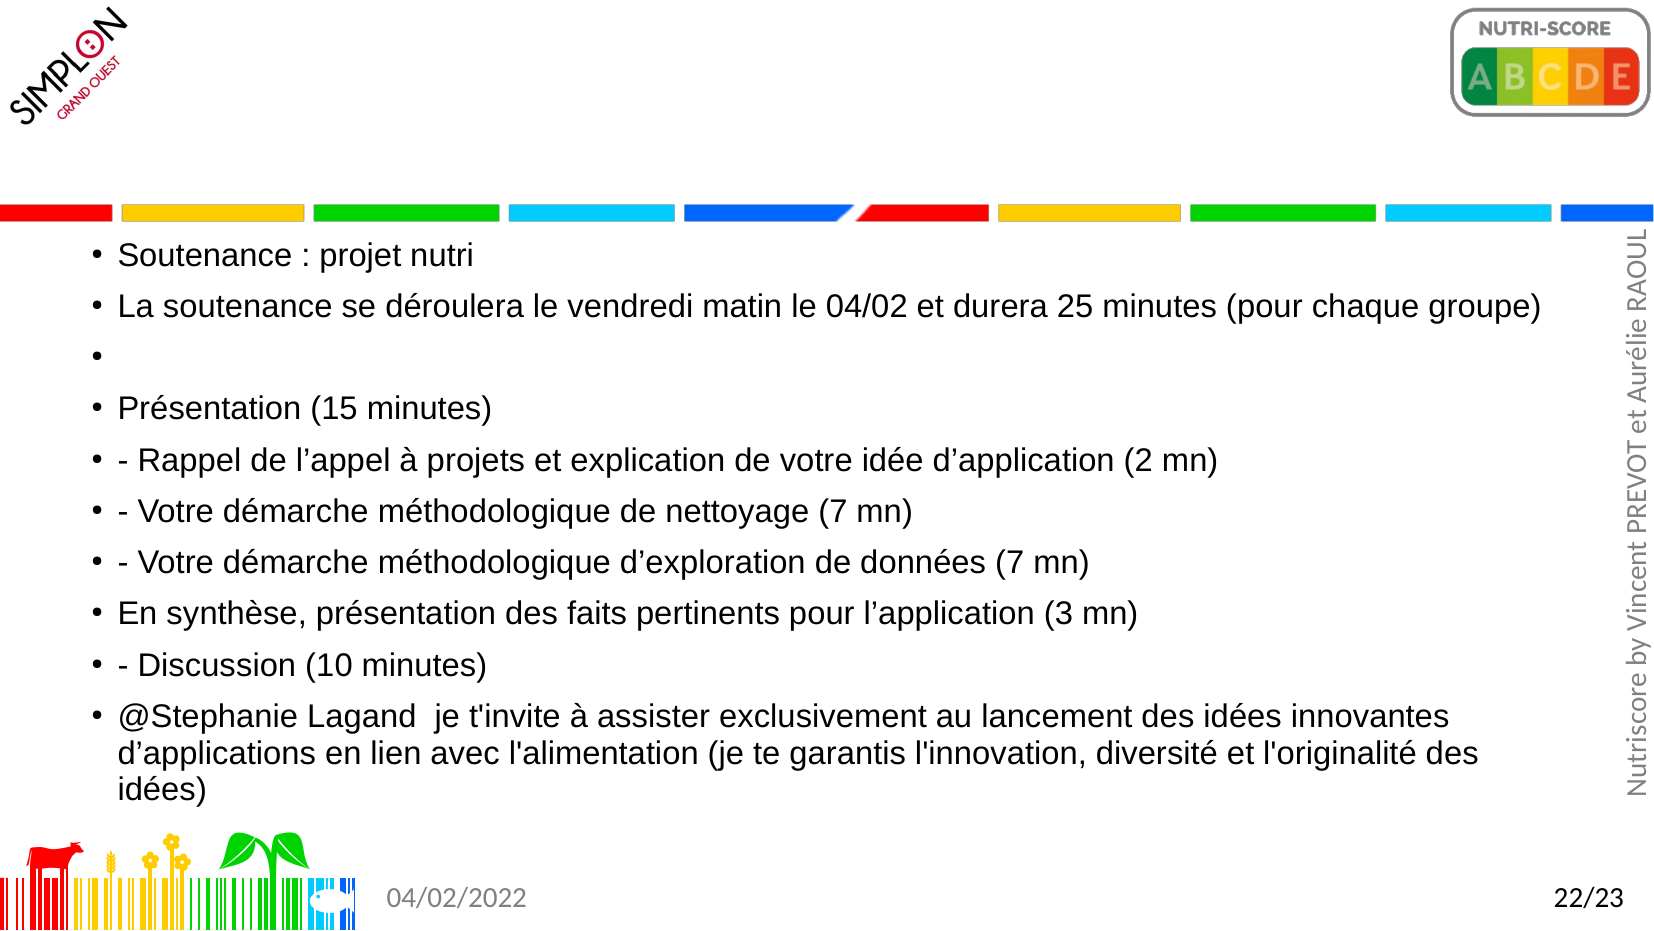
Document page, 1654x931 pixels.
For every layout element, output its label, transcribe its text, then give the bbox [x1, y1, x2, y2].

picture [0, 200, 1654, 225]
picture [0, 826, 355, 930]
picture [1448, 4, 1654, 119]
list Soutenance : projet nutri La soutenance se déroulera le vendredi matin le 04/02 et durera 25 minutes (pour chaque groupe) Présentation (15 minutes) - Rappel de l’appel à projets et explication de votre idée d’application (2 mn) - Votre démarche méthodologique de nettoyage (7 mn) - Votre démarche méthodologique d’exploration de données (7 mn) En synthèse, présentation des faits pertinents pour l’application (3 mn) - Discussion (10 minutes) @Stephanie Lagand je t'invite à assister exclusivement au lancement des idées innovantes d’applications en lien avec l'alimentation (je te garantis l'innovation, diversité et l'originalité des idées) [82, 236, 1571, 827]
picture [2, 2, 147, 147]
